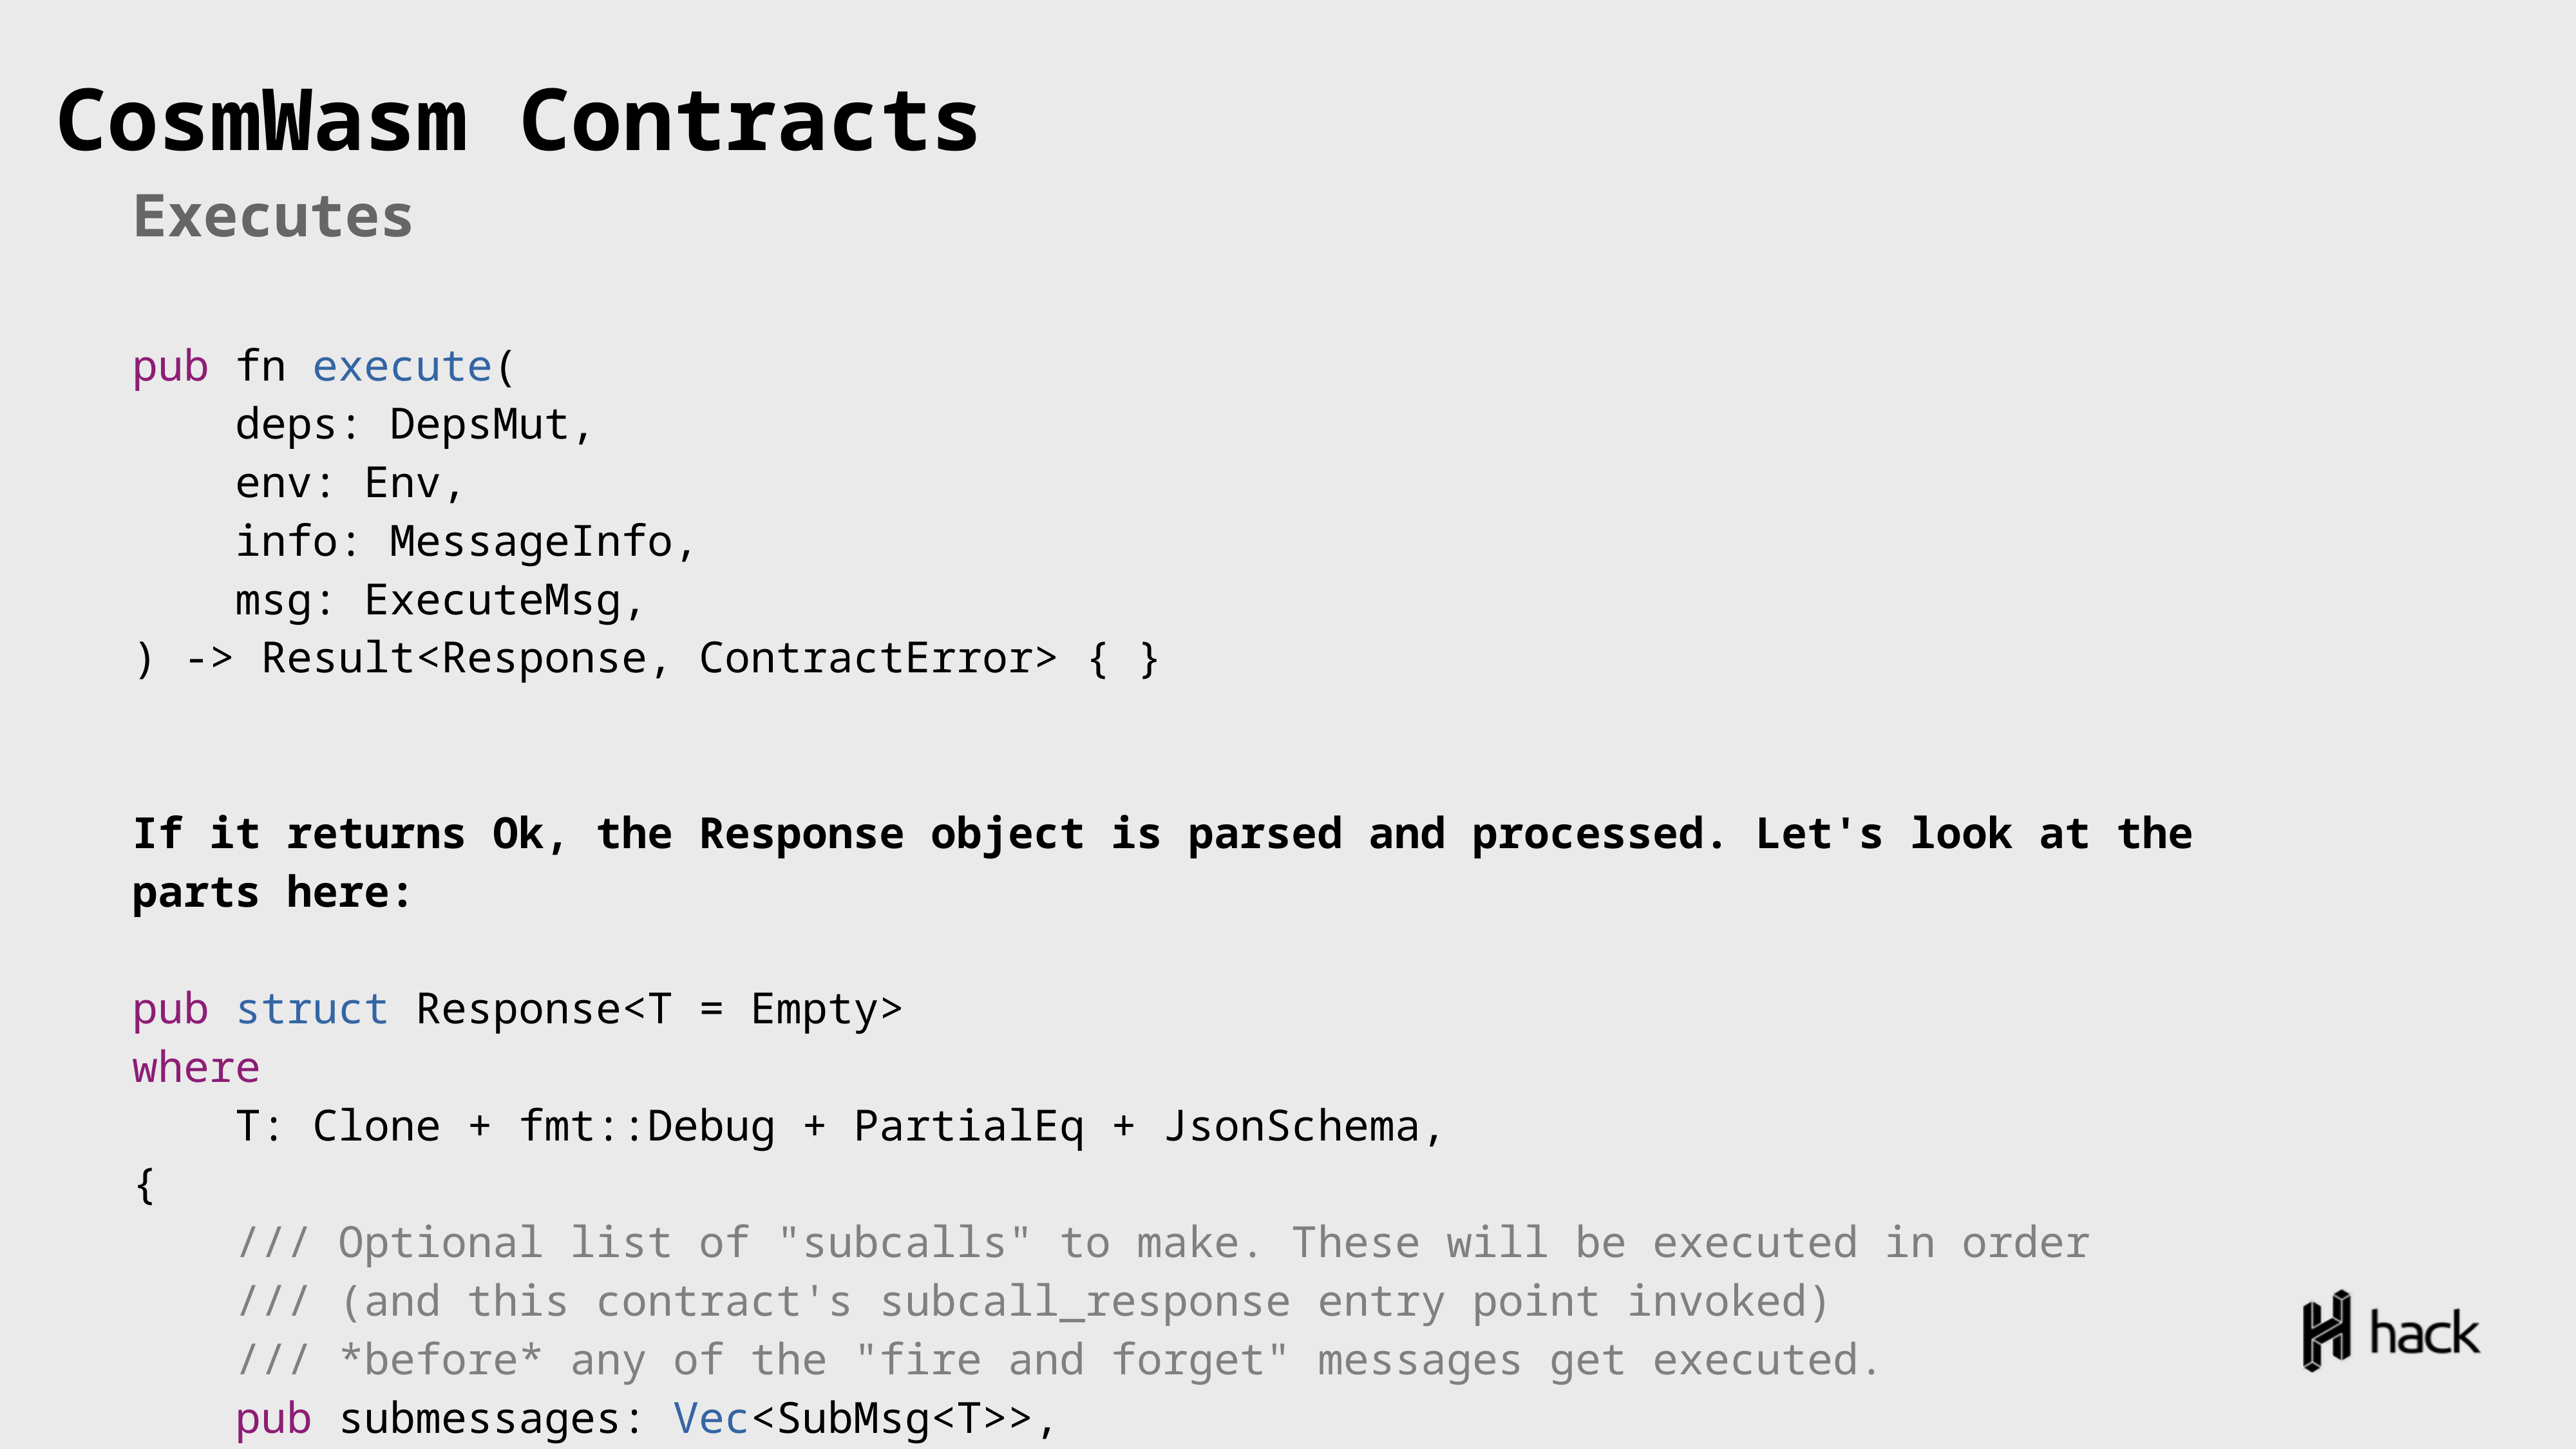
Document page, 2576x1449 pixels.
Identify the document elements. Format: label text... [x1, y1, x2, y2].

picture [2302, 1288, 2481, 1374]
title CosmWasm Contracts [0, 0, 1039, 235]
text_box Executes pub fn execute( deps: DepsMut, env: Env, info: MessageInfo, msg: ExecuteMsg, ) -> Result<Response, ContractError> { } If it returns Ok, the Response object is parsed and processed. Let's look at the parts here: pub struct Response<T = Empty> where T: Clone + fmt::Debug + PartialEq + JsonSchema, { /// Optional list of "subcalls" to make. These will be executed in order /// (and this contract's subcall_response entry point invoked) /// *before* any of the "fire and forget" messages get executed. pub submessages: Vec<SubMsg<T>>, /// After any submessages are processed, these are all dispatched in the host blockchain. /// If they all succeed, then the transaction is committed. If any fail, then the transaction /// and any local contract state changes are reverted. pub messages: Vec<CosmosMsg<T>>, /// The attributes that will be emitted as part of a "wasm" event pub attributes: Vec<Attribute>, pub data: Option<Binary>, } [123, 169, 2253, 1416]
